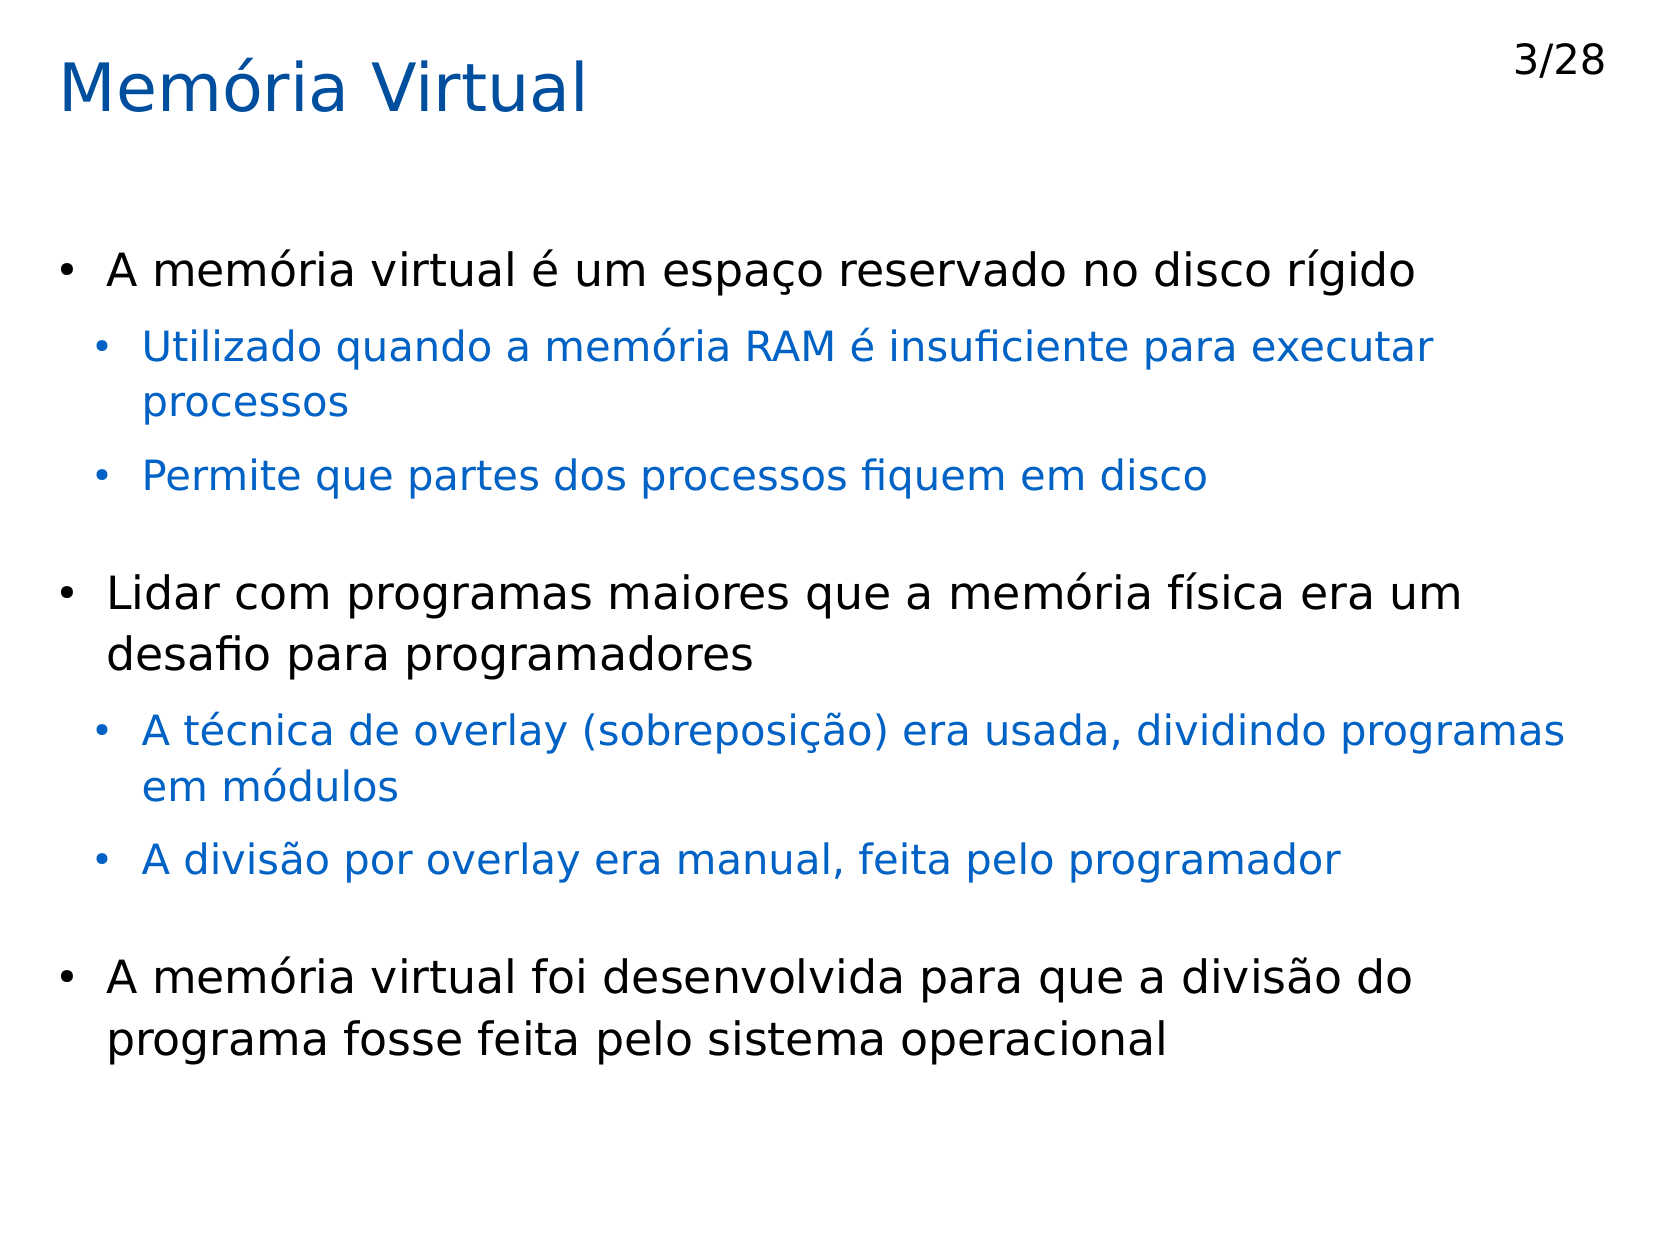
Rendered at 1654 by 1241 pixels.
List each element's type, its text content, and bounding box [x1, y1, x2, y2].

list A memória virtual é um espaço reservado no disco rígido Utilizado quando a memória RAM é insuficiente para executar processos Permite que partes dos processos fiquem em disco Lidar com programas maiores que a memória física era um desafio para programadores A técnica de overlay (sobreposição) era usada, dividindo programas em módulos A divisão por overlay era manual, feita pelo programador A memória virtual foi desenvolvida para que a divisão do programa fosse feita pelo sistema operacional [59, 236, 1595, 1211]
title Memória Virtual [59, 29, 1506, 148]
